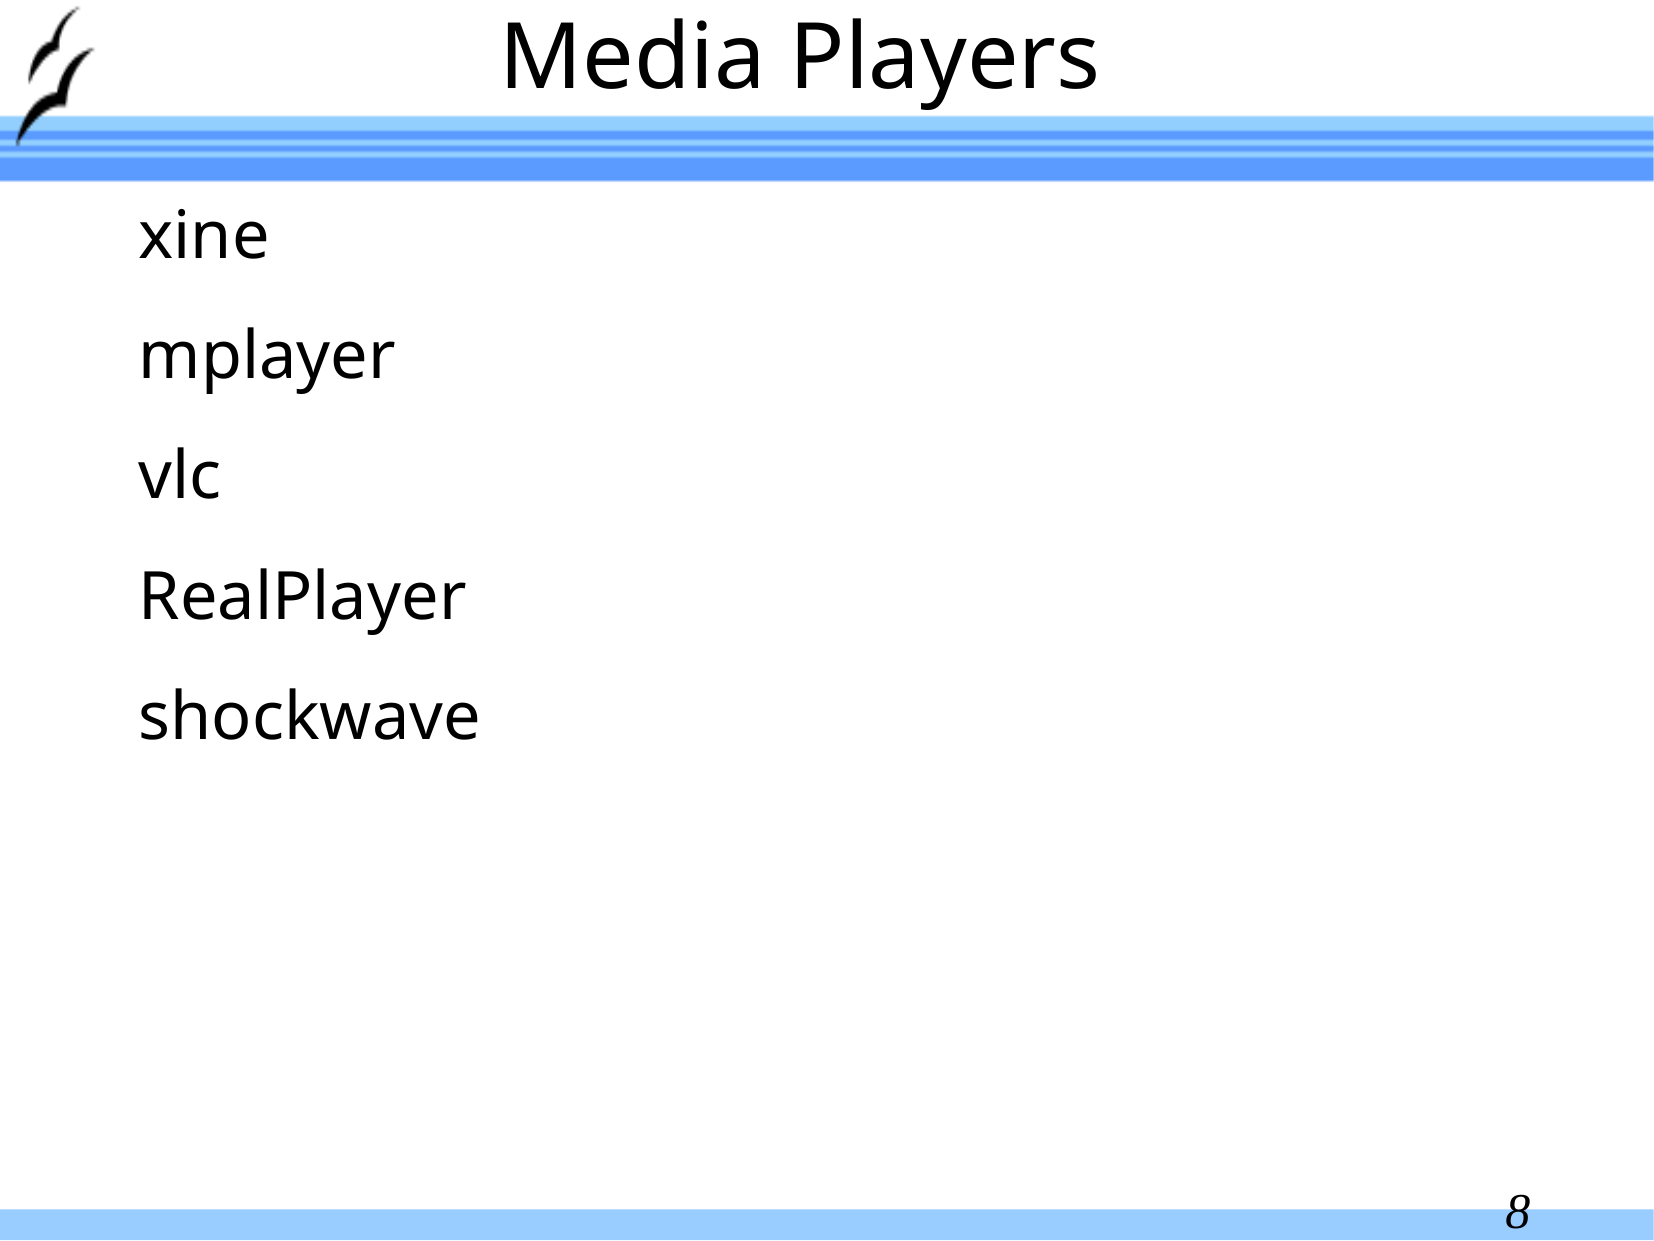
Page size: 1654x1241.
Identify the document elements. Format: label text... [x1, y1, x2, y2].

picture [0, 0, 1654, 188]
list xine mplayer vlc RealPlayer shockwave [120, 187, 1533, 1195]
title Media Players [94, 0, 1507, 121]
